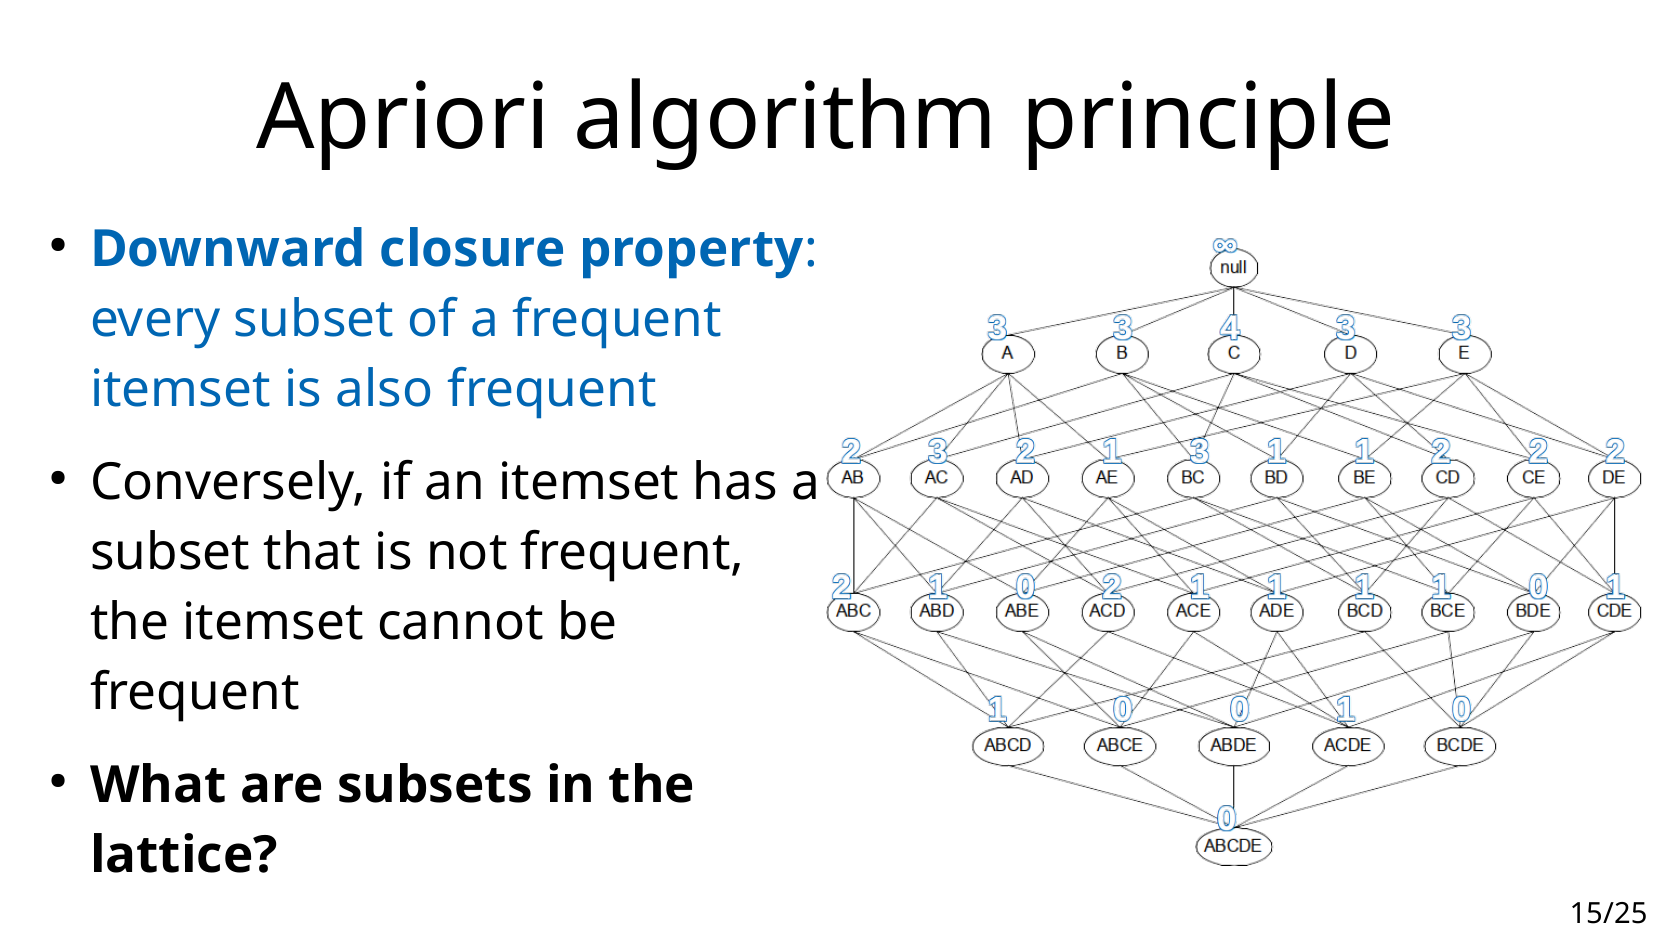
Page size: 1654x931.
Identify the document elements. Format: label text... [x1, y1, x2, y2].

title Apriori algorithm principle [82, 1, 1571, 219]
picture [822, 219, 1652, 866]
list Downward closure property: every subset of a frequent itemset is also frequent Conversely, if an itemset has a subset that is not frequent, the itemset cannot be frequent What are subsets in the lattice? [35, 211, 827, 908]
